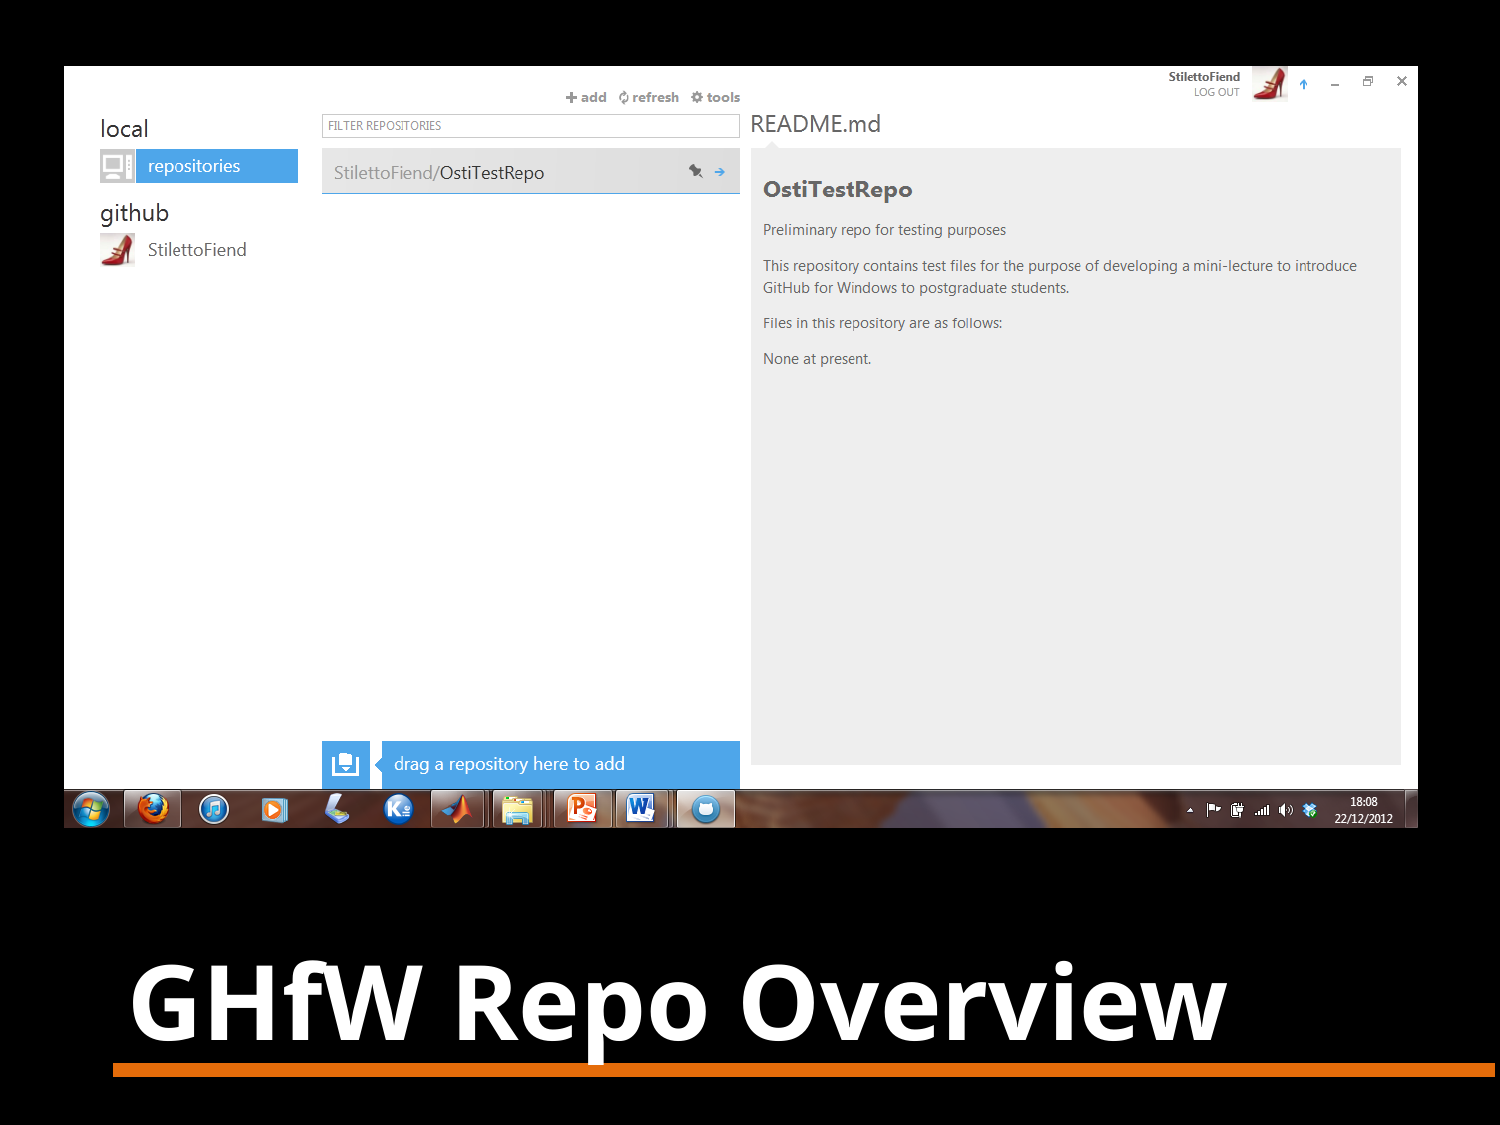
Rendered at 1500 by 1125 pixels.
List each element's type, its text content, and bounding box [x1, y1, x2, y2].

text_box GHfW Repo Overview [112, 928, 1496, 1071]
picture [64, 66, 1418, 828]
